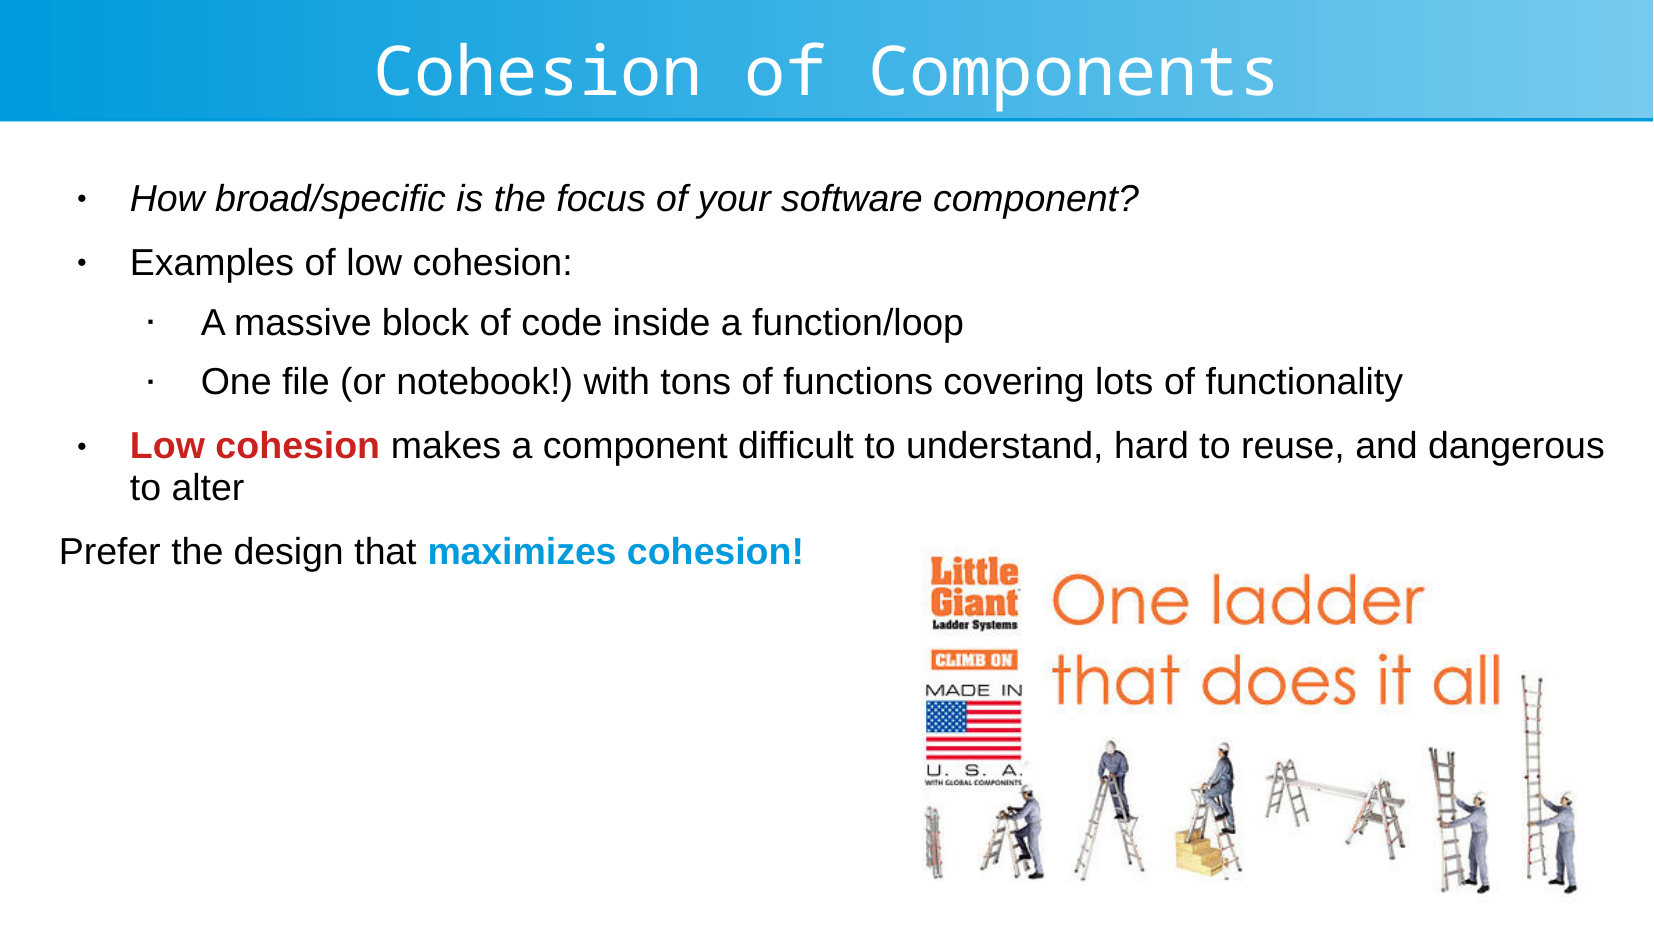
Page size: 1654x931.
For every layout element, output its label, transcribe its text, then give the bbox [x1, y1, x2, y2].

title Cohesion of Components [59, 28, 1595, 109]
list How broad/specific is the focus of your software component? Examples of low cohesion: A massive block of code inside a function/loop One file (or notebook!) with tons of functions covering lots of functionality Low cohesion makes a component difficult to understand, hard to reuse, and dangerous to alter Prefer the design that maximizes cohesion! [59, 177, 1613, 768]
picture [900, 536, 1594, 926]
